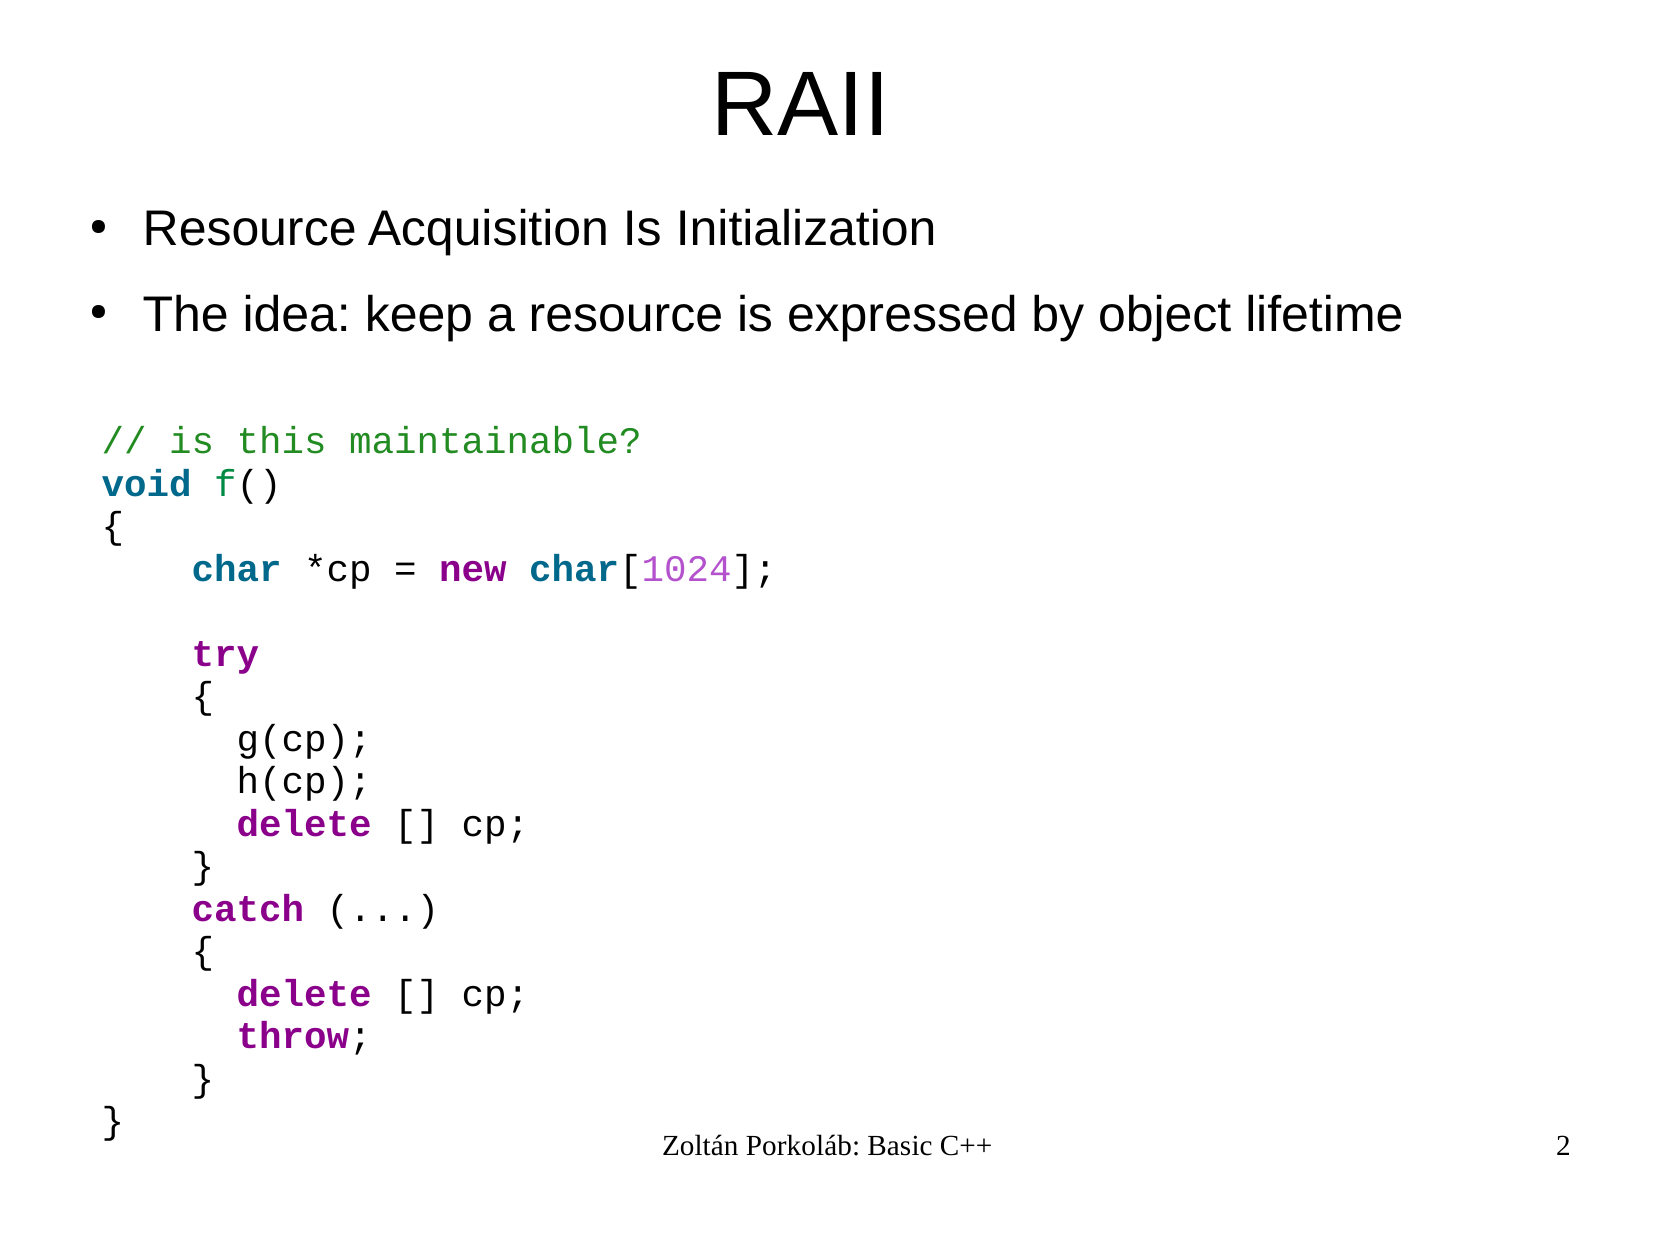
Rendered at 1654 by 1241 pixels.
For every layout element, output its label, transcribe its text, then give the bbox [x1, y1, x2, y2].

list Resource Acquisition Is Initialization The idea: keep a resource is expressed by object lifetime [71, 119, 1606, 346]
text_box // is this maintainable? void f() { char *cp = new char[1024]; try { g(cp); h(cp); delete [] cp; } catch (...) { delete [] cp; throw; } } [86, 414, 1651, 1241]
title RAII [56, 0, 1546, 208]
